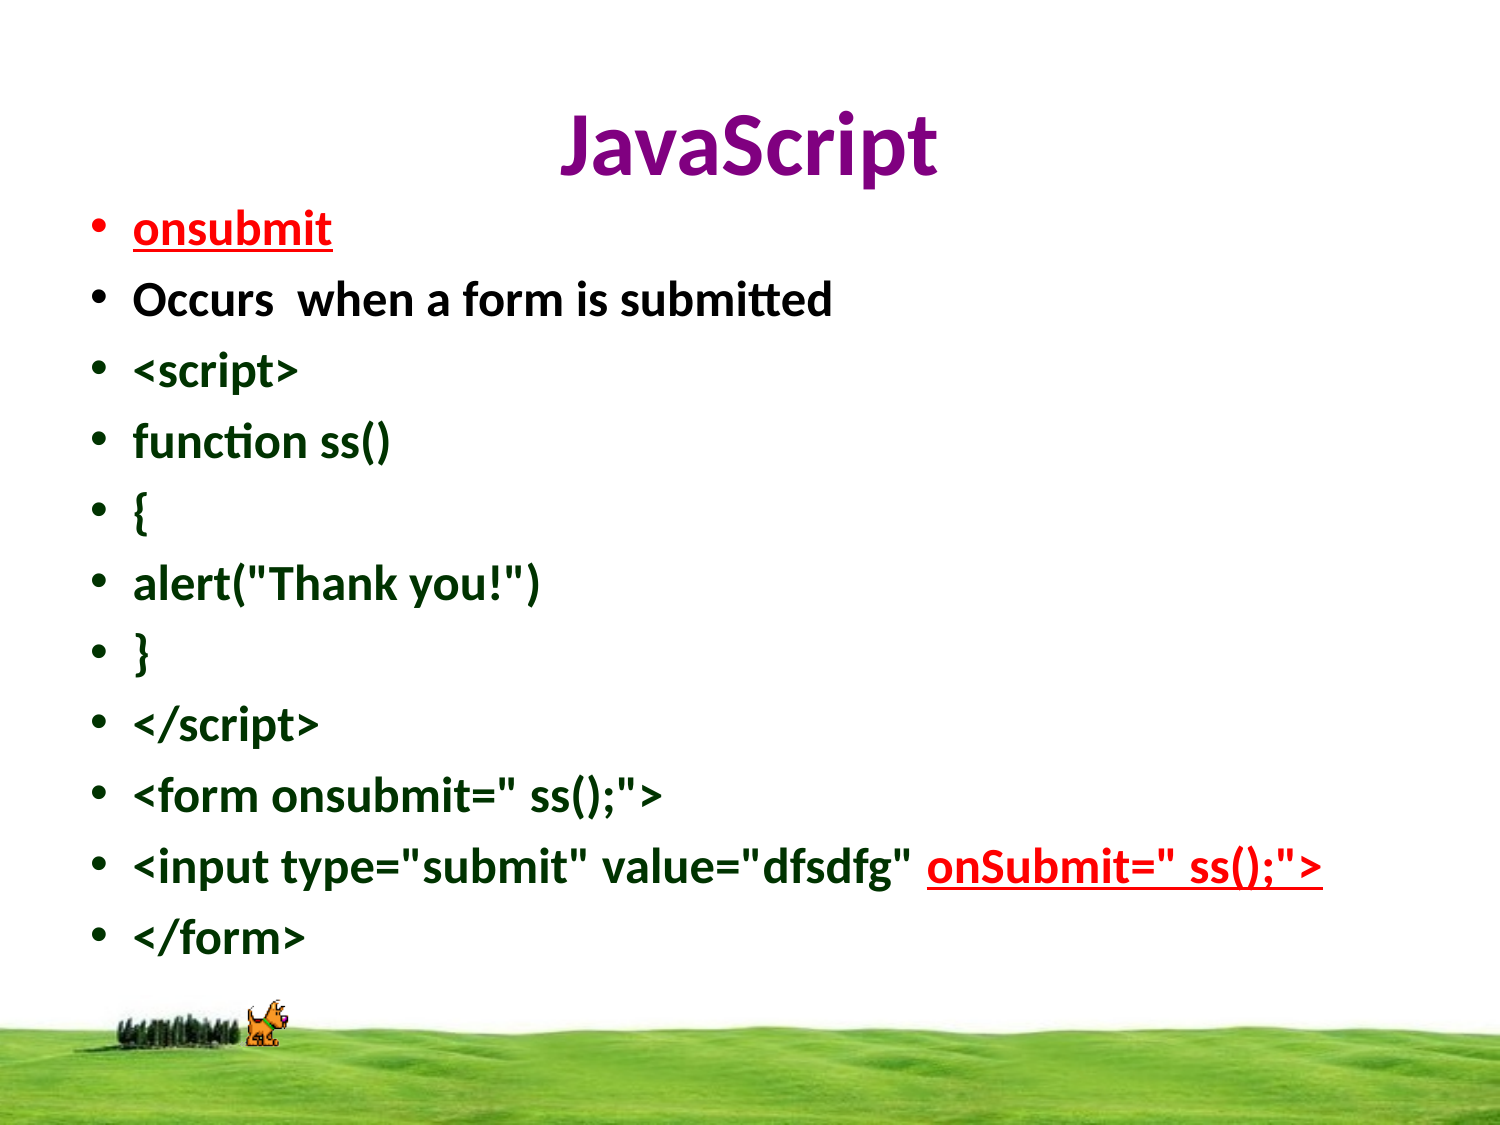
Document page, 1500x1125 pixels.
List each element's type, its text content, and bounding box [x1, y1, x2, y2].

title JavaScript [75, 45, 1425, 233]
picture [0, 995, 1500, 1125]
list onsubmit Occurs when a form is submitted <script> function ss() { alert("Thank you!") } </script> <form onsubmit=" ss();"> <input type="submit" value="dfsdfg" onSubmit=" ss();"> </form> [75, 187, 1413, 975]
